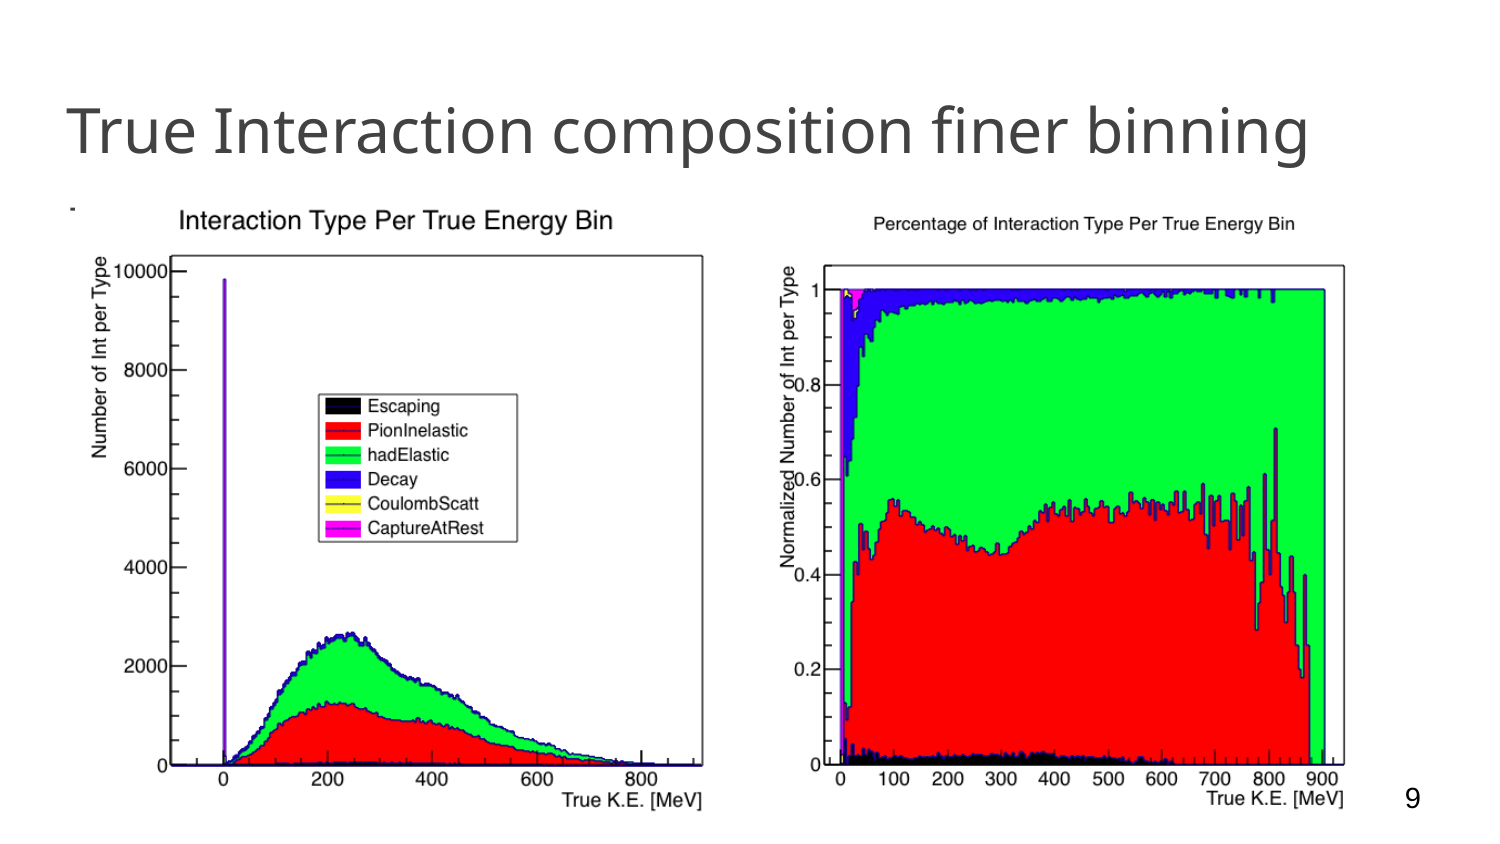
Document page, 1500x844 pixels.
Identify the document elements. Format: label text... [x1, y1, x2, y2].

title True Interaction composition finer binning [51, 61, 1449, 182]
picture [75, 206, 719, 819]
picture [768, 206, 1369, 819]
slide_number <number> [1389, 764, 1480, 830]
